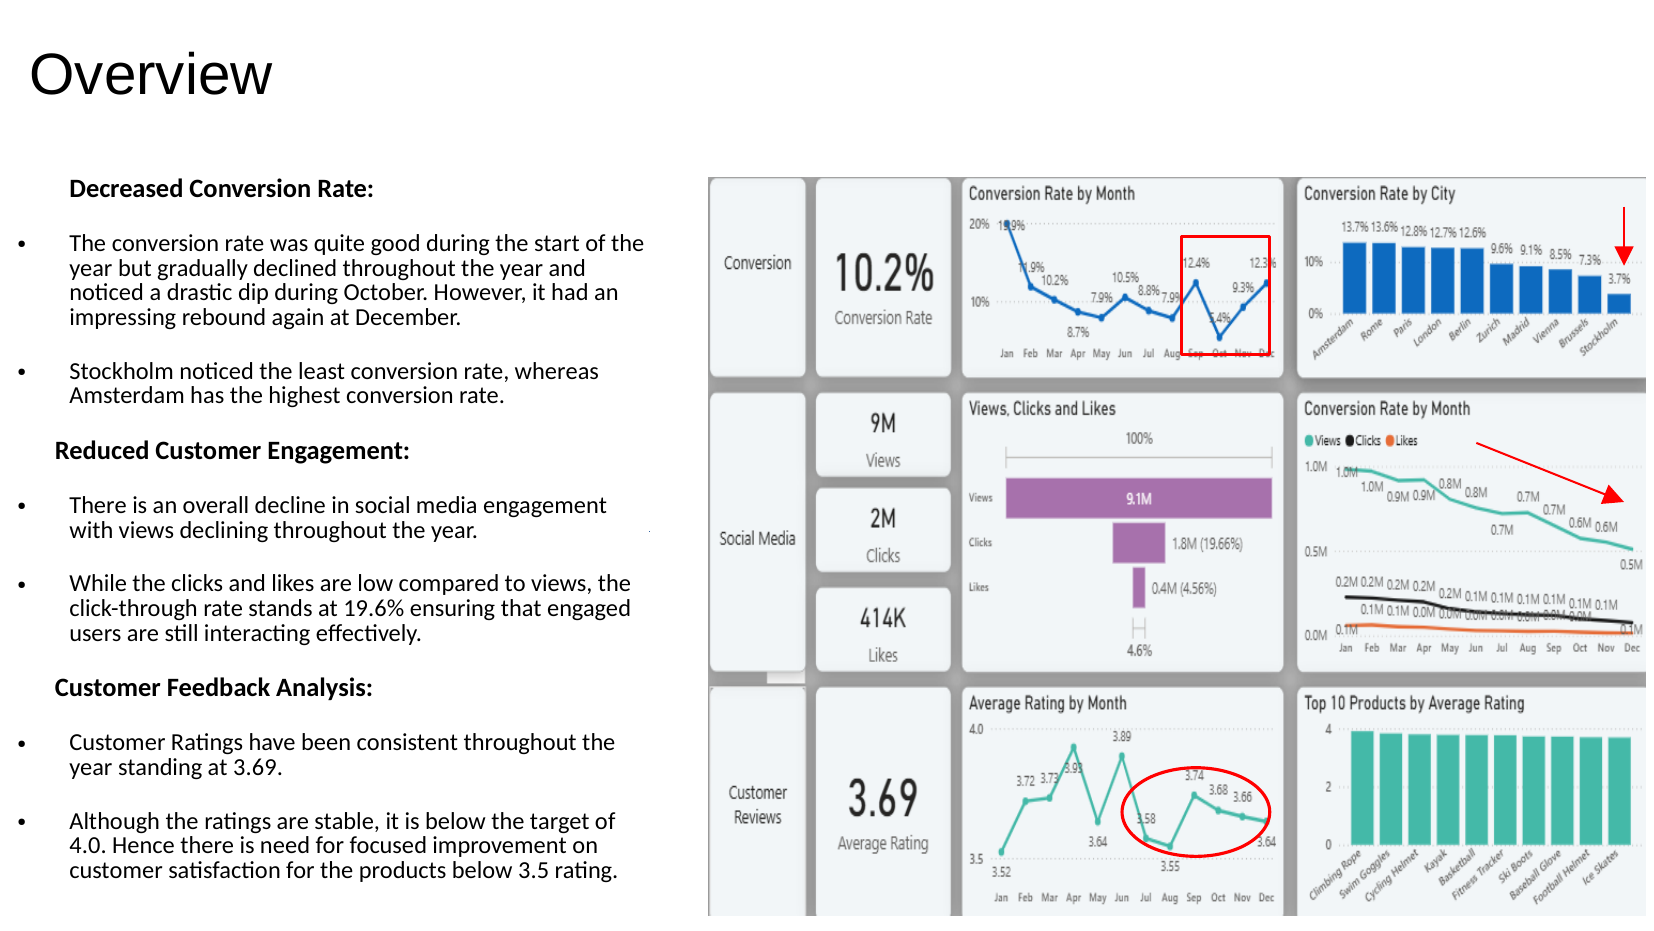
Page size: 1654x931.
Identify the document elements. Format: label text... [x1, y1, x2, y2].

title Overview [29, 29, 337, 119]
picture [708, 177, 1646, 916]
list Decreased Conversion Rate: The conversion rate was quite good during the start of the year but gradually declined throughout the year and noticed a drastic dip during October. However, it had an impressing rebound again at December. Stockholm noticed the least conversion rate, whereas Amsterdam has the highest conversion rate. Reduced Customer Engagement: There is an overall decline in social media engagement with views declining throughout the year. While the clicks and likes are low compared to views, the click-through rate stands at 19.6% ensuring that engaged users are still interacting effectively. Customer Feedback Analysis: Customer Ratings have been consistent throughout the year standing at 3.69. Although the ratings are stable, it is below the target of 4.0. Hence there is need for focused improvement on customer satisfaction for the products below 3.5 rating. [0, 177, 650, 886]
